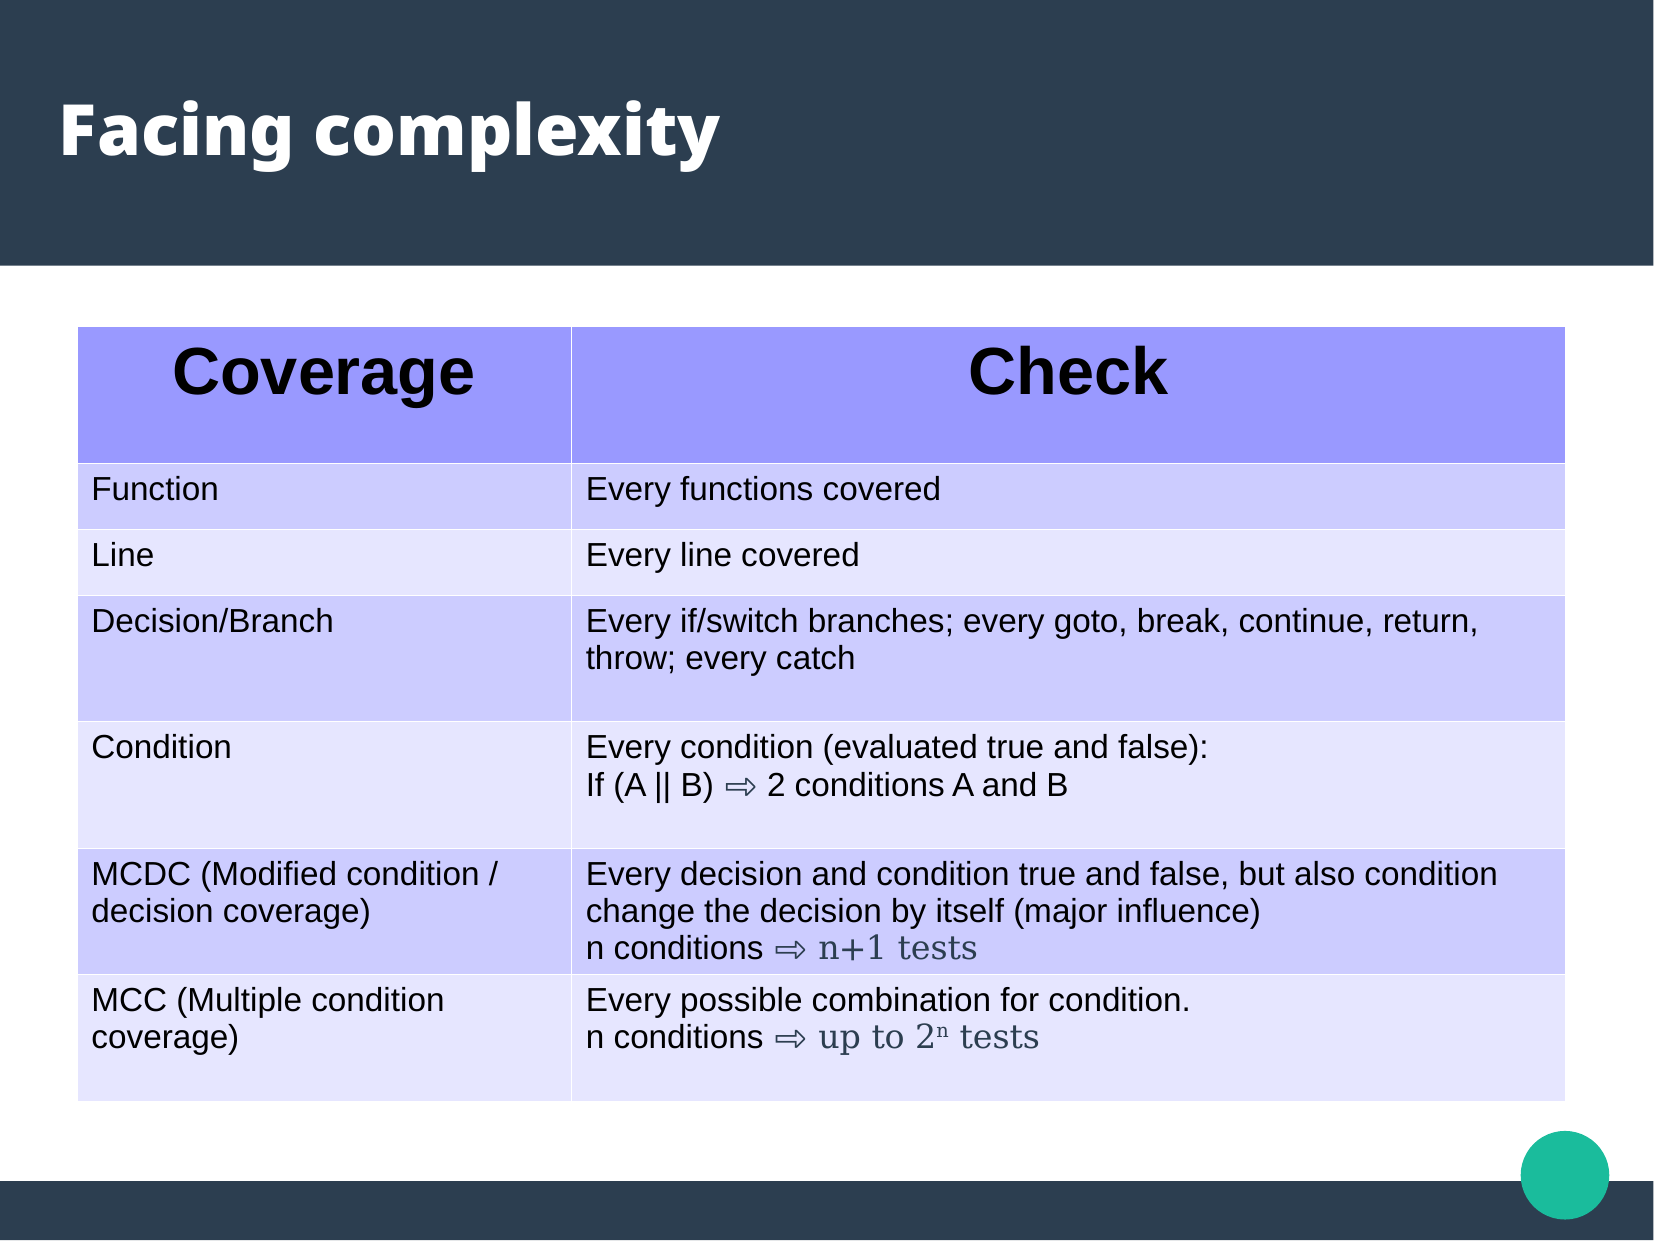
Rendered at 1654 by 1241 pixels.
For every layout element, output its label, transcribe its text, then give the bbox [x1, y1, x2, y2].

table_cell Every line covered [572, 530, 1565, 595]
table_cell Every functions covered [572, 464, 1565, 529]
table_cell Every possible combination for condition. n conditions ⇨ up to 2n tests [572, 975, 1565, 1101]
table_cell Condition [78, 722, 571, 848]
title Facing complexity [59, 49, 1595, 207]
table_cell Decision/Branch [78, 596, 571, 721]
table_header Coverage [78, 327, 571, 463]
table_cell MCC (Multiple condition coverage) [78, 975, 571, 1101]
table_cell MCDC (Modified condition / decision coverage) [78, 849, 571, 974]
table_cell Line [78, 530, 571, 595]
table_cell Function [78, 464, 571, 529]
table_header Check [572, 327, 1565, 463]
table_cell Every decision and condition true and false, but also condition change the decision by itself (major influence) n conditions ⇨ n+1 tests [572, 849, 1565, 974]
table_cell Every if/switch branches; every goto, break, continue, return, throw; every catch [572, 596, 1565, 721]
table_cell Every condition (evaluated true and false): If (A || B) ⇨ 2 conditions A and B [572, 722, 1565, 848]
